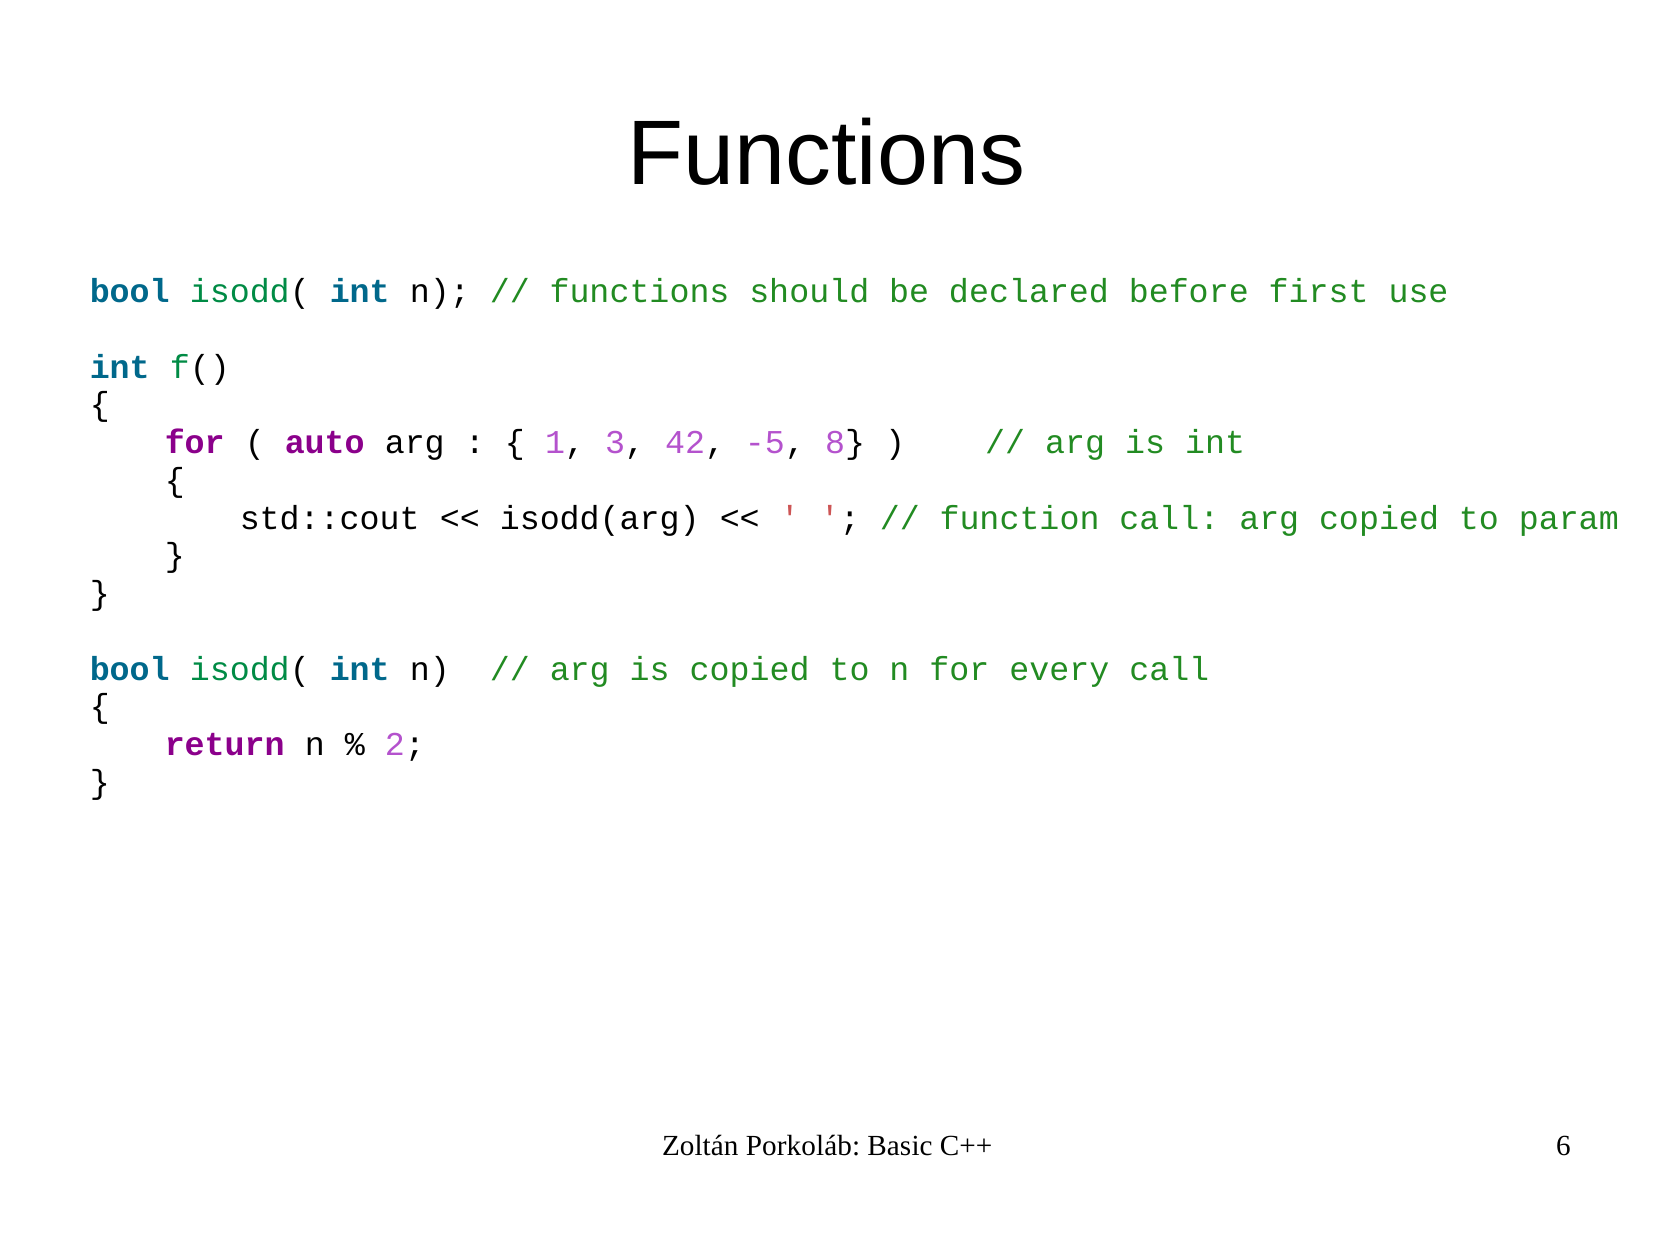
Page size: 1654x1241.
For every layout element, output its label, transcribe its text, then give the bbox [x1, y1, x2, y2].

title Functions [82, 49, 1571, 257]
text_box bool isodd( int n); // functions should be declared before first use int f() { for ( auto arg : { 1, 3, 42, -5, 8} ) // arg is int { std::cout << isodd(arg) << ' '; // function call: arg copied to param } } bool isodd( int n) // arg is copied to n for every call { return n % 2; } [75, 225, 1654, 976]
